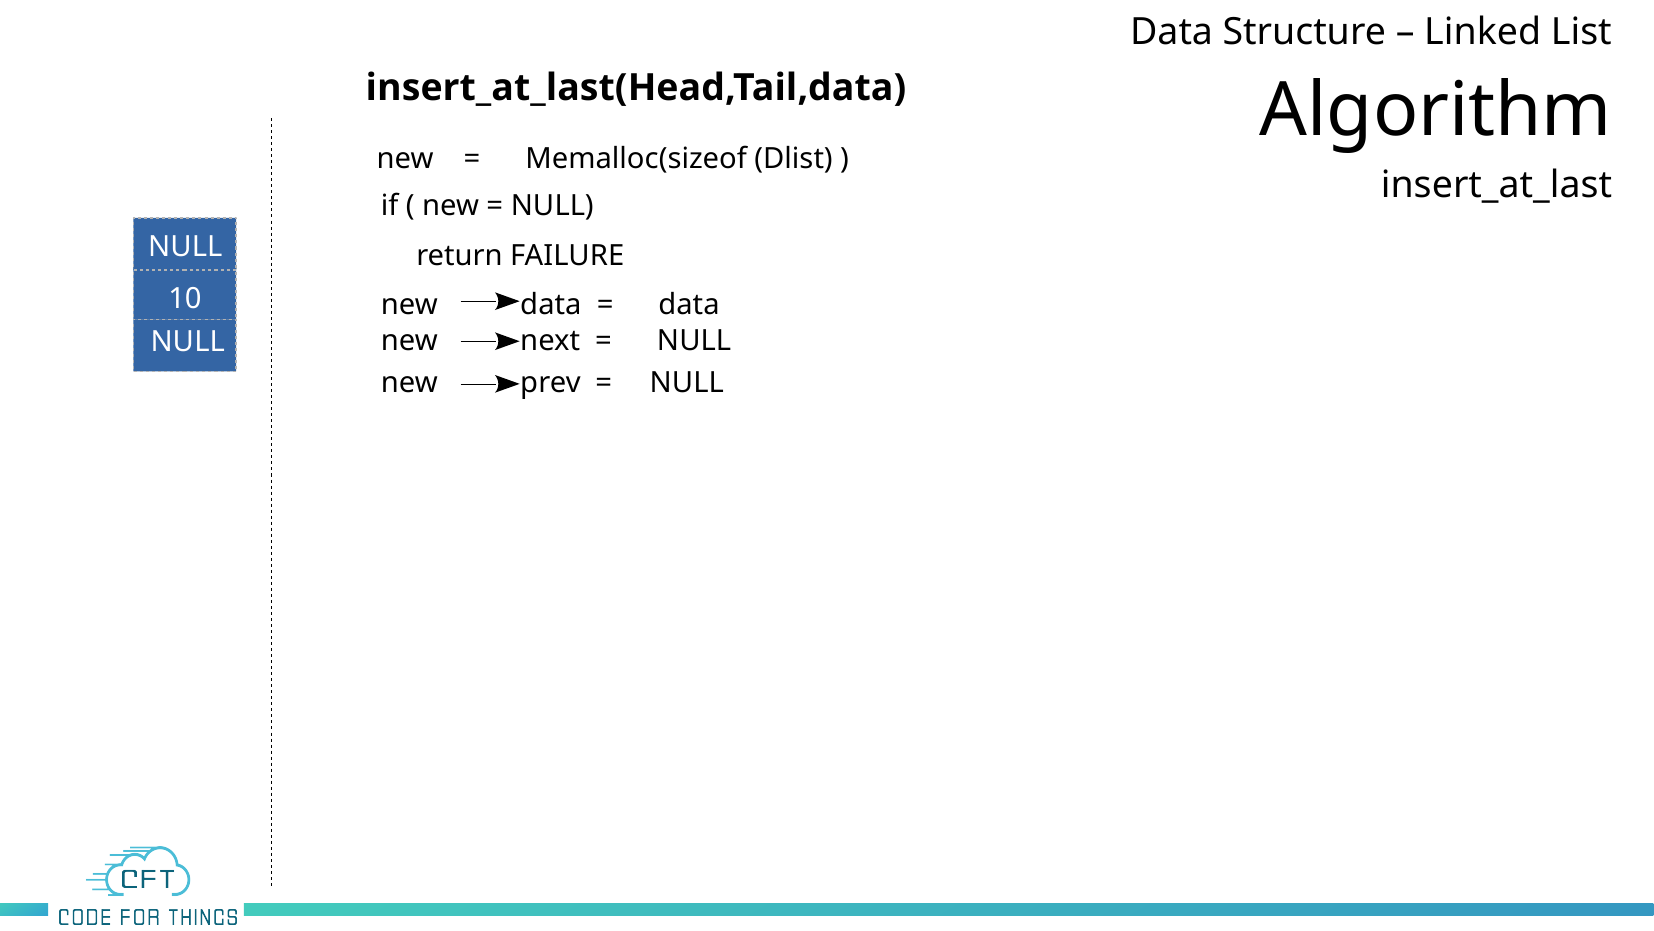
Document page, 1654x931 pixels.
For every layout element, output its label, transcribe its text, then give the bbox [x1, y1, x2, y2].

picture [59, 846, 237, 925]
text_box 10 [153, 273, 225, 312]
text_box insert_at_last(Head,Tail,data) [350, 53, 1063, 119]
text_box [225, 273, 237, 312]
text_box new data = data [366, 276, 827, 331]
text_box return FAILURE [401, 227, 686, 276]
text_box NULL [133, 217, 240, 273]
text_box if ( new = NULL) [366, 177, 689, 232]
text_box NULL [135, 312, 243, 368]
text_box new = Memalloc(sizeof (Dlist) ) [354, 129, 1099, 189]
title Data Structure – Linked List Algorithm insert_at_last [1093, 0, 1613, 216]
text_box new prev = NULL [366, 354, 896, 409]
text_box new next = NULL [366, 311, 922, 395]
text_box [133, 273, 237, 372]
